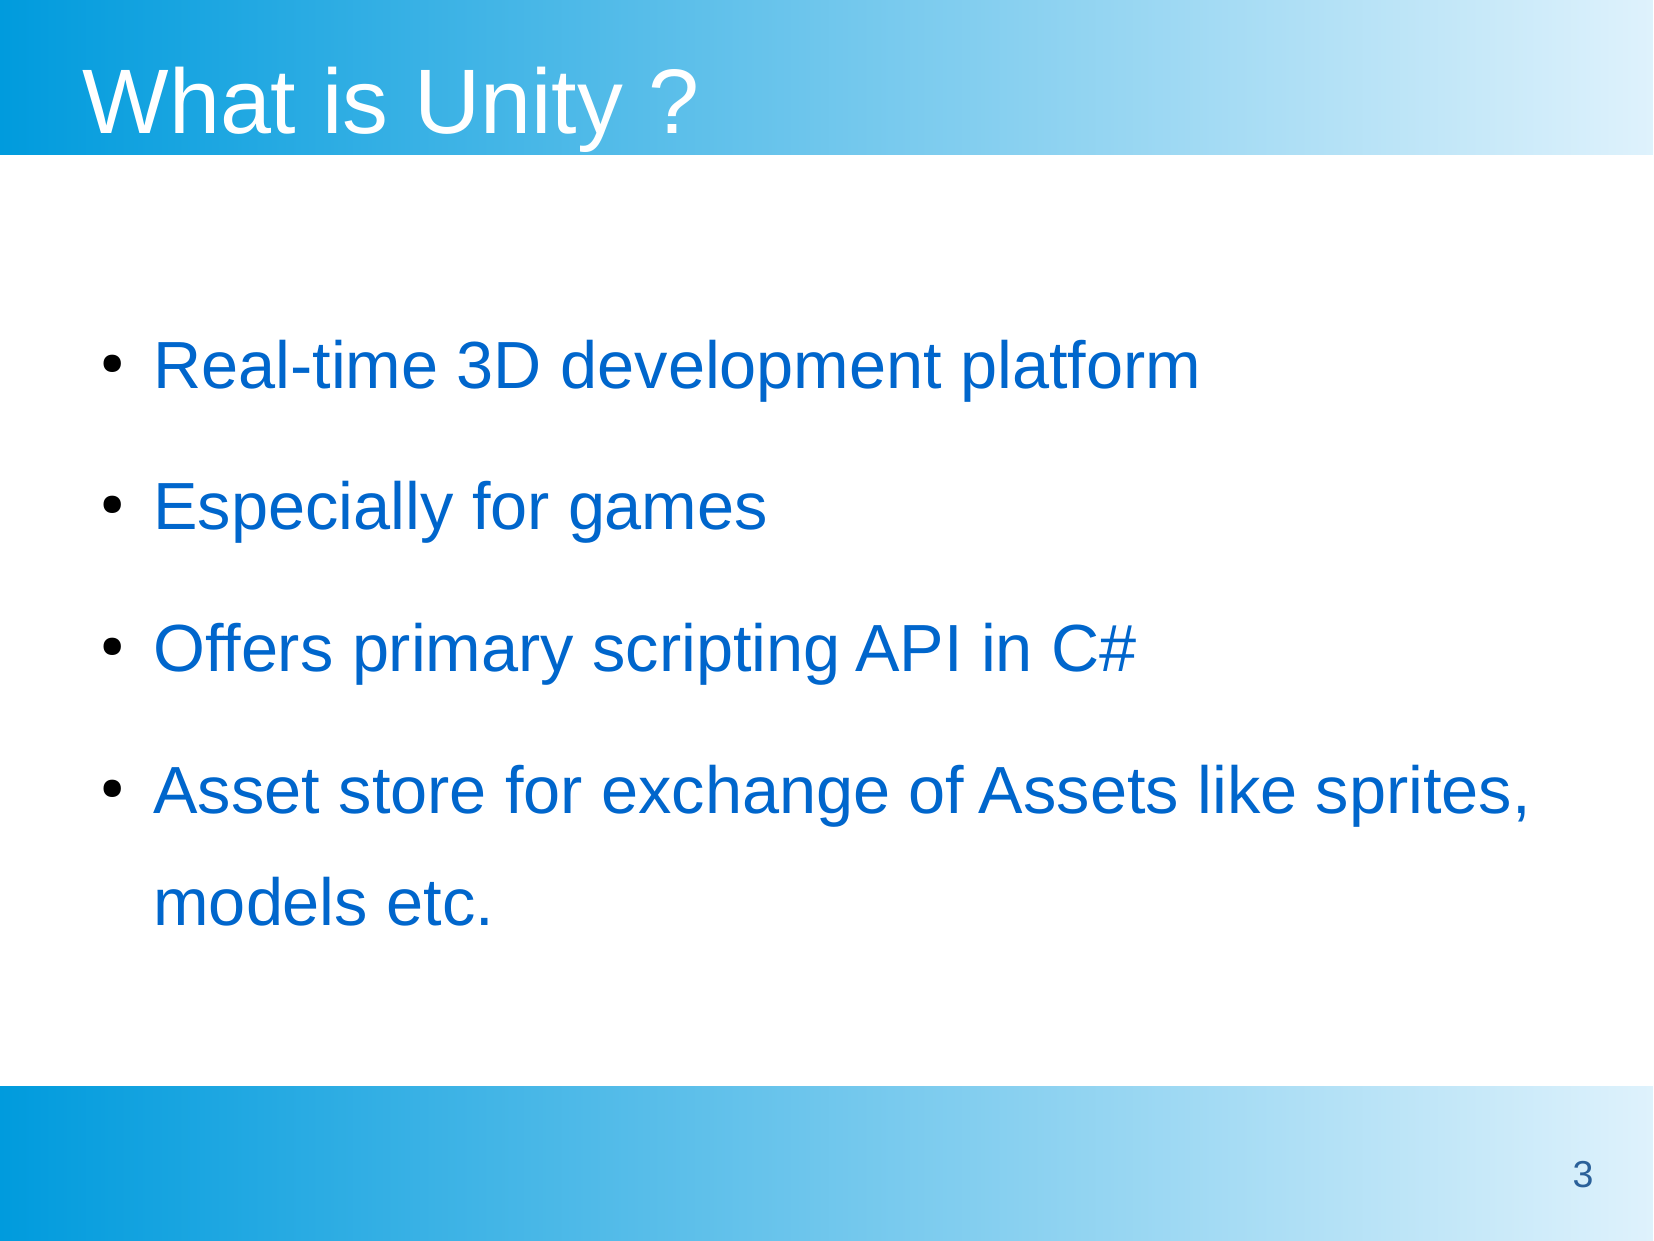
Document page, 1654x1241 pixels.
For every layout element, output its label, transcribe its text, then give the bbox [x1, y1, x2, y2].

text_box <Foliennummer> [1379, 1146, 1654, 1217]
list Real-time 3D development platform Especially for games Offers primary scripting API in C# Asset store for exchange of Assets like sprites, models etc. [82, 290, 1571, 1010]
title What is Unity ? [82, 49, 1571, 155]
